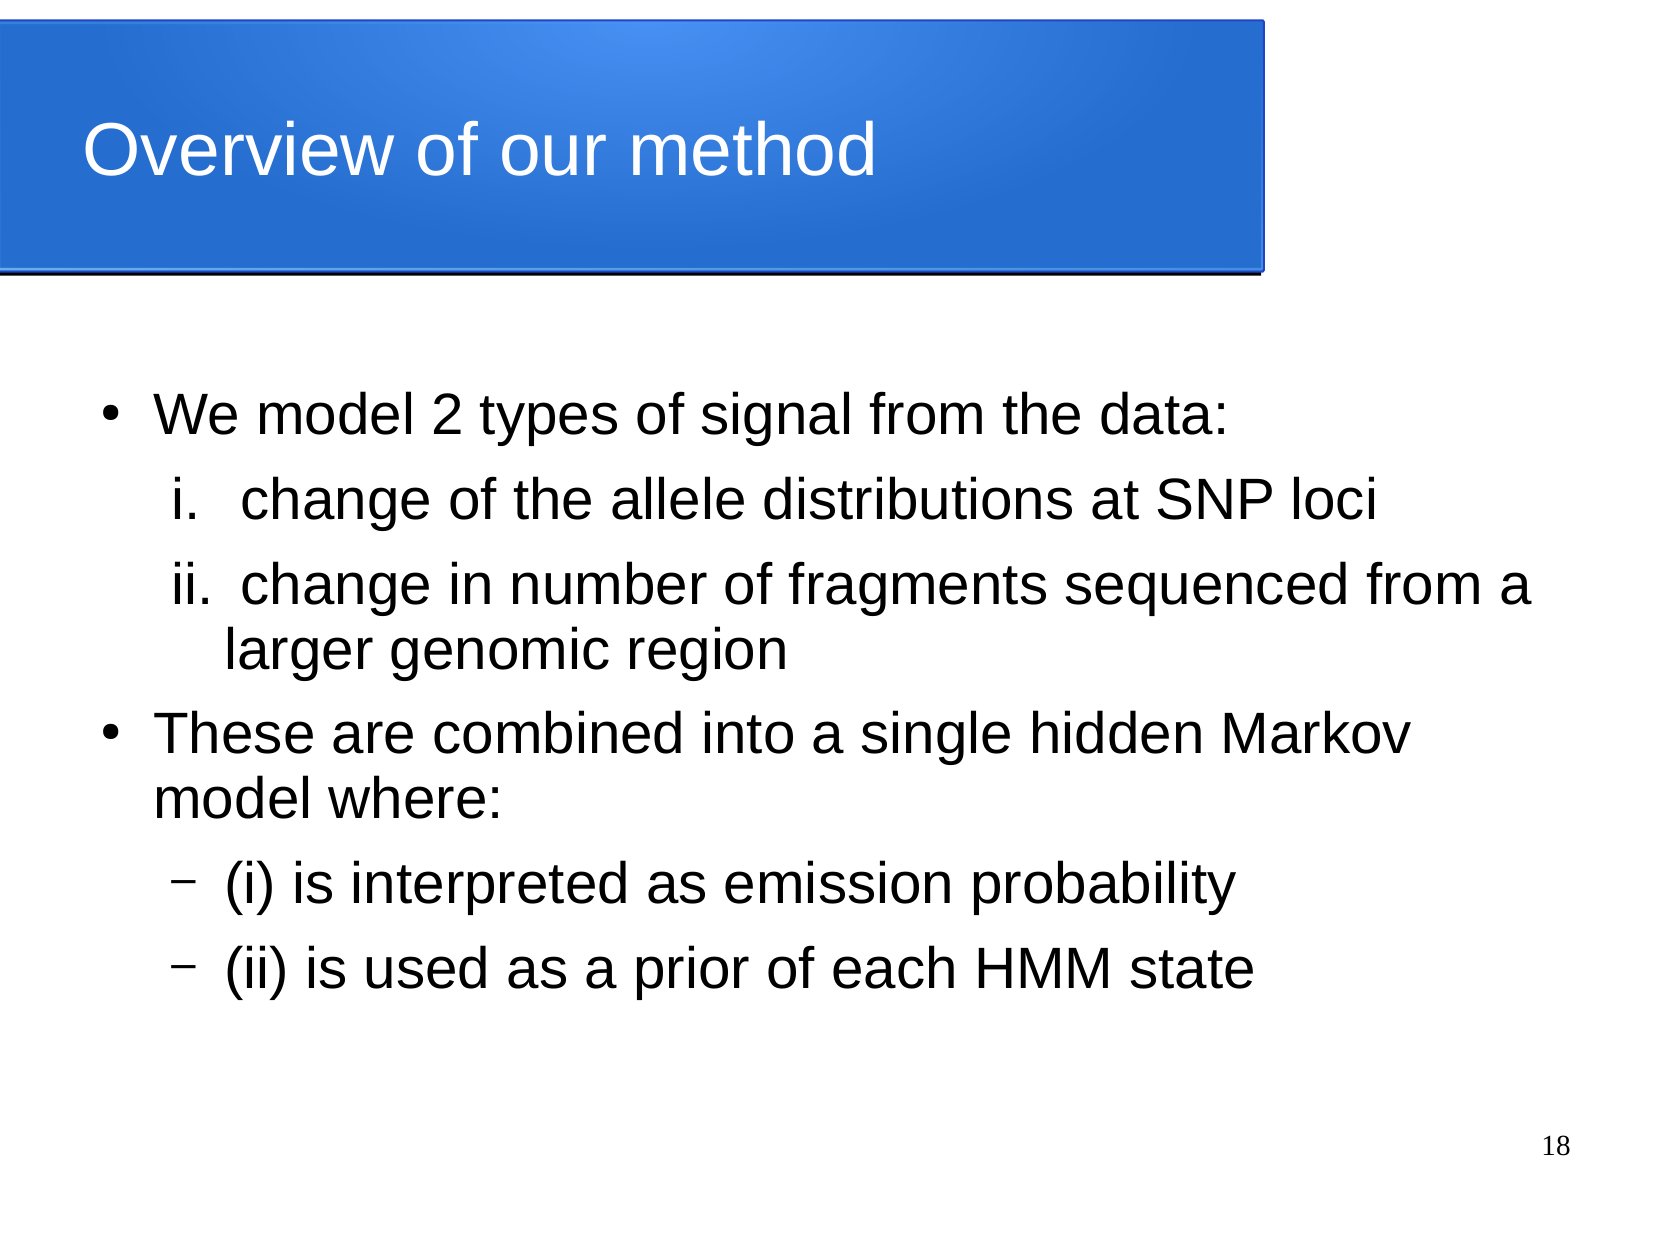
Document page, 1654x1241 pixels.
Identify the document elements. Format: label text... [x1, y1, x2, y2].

list We model 2 types of signal from the data: change of the allele distributions at SNP loci change in number of fragments sequenced from a larger genomic region These are combined into a single hidden Markov model where: (i) is interpreted as emission probability (ii) is used as a prior of each HMM state [82, 381, 1571, 1102]
title Overview of our method [82, 47, 1235, 252]
